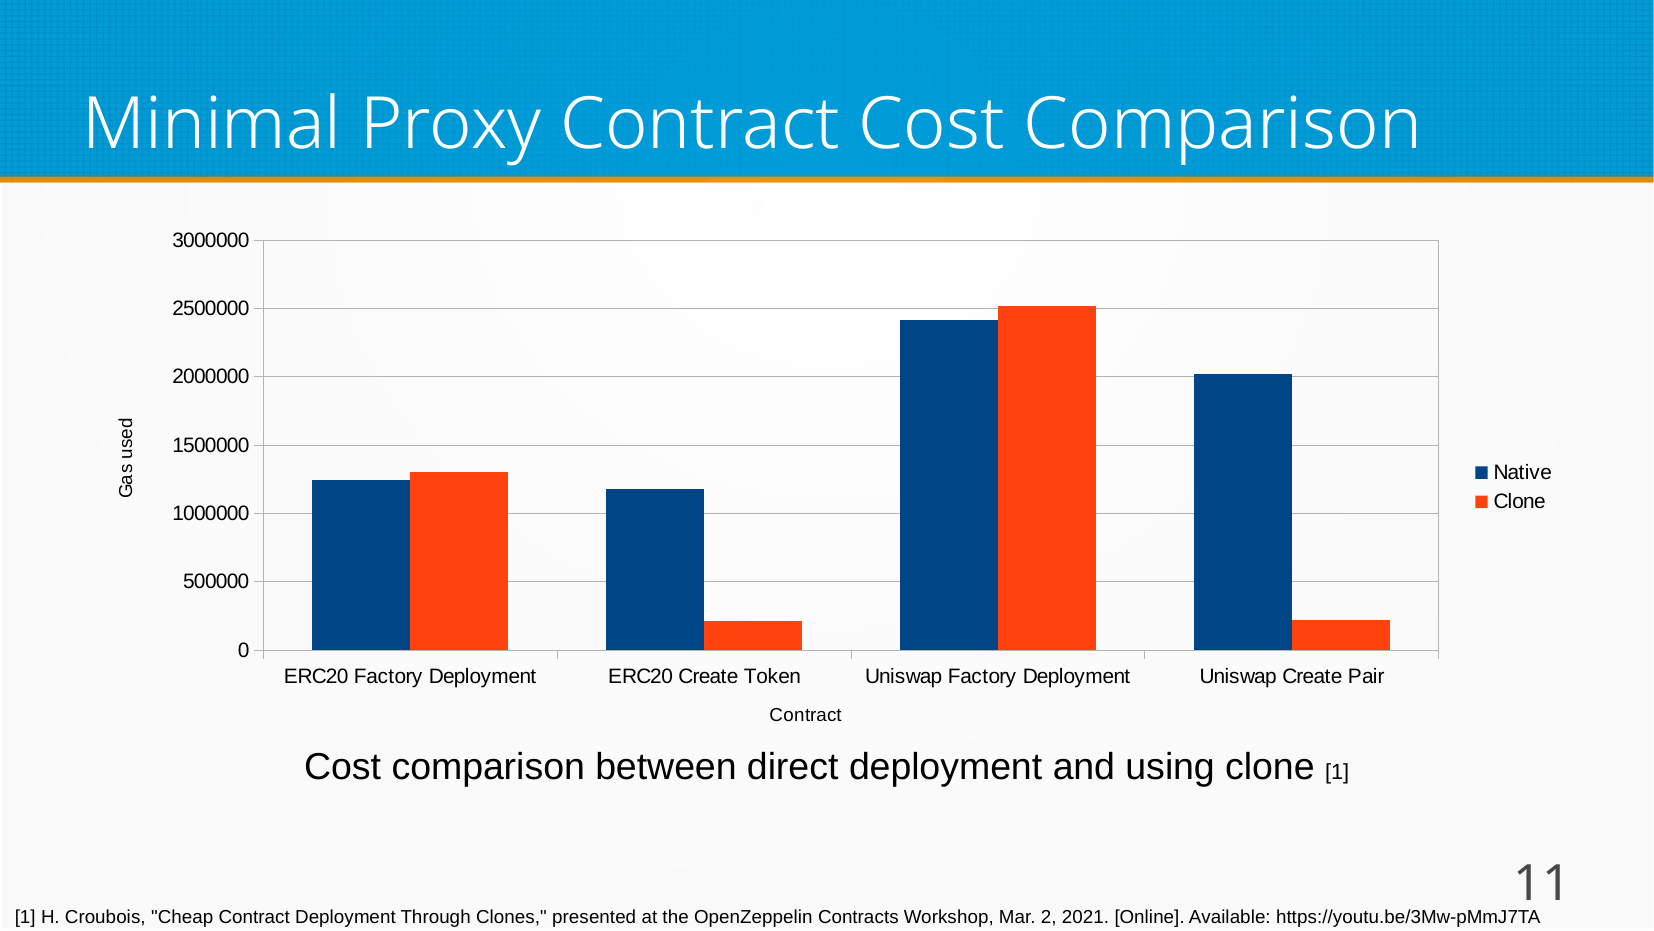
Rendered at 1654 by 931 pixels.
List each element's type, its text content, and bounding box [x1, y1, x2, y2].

text_box Cost comparison between direct deployment and using clone [1] [289, 738, 1365, 796]
chart [82, 217, 1571, 758]
picture [0, 175, 1654, 898]
title Minimal Proxy Contract Cost Comparison [82, 14, 1571, 171]
text_box [1] H. Croubois, "Cheap Contract Deployment Through Clones," presented at the OpenZeppelin Contracts Workshop, Mar. 2, 2021. [Online]. Available: https://youtu.be/3Mw-pMmJ7TA [0, 898, 1654, 931]
